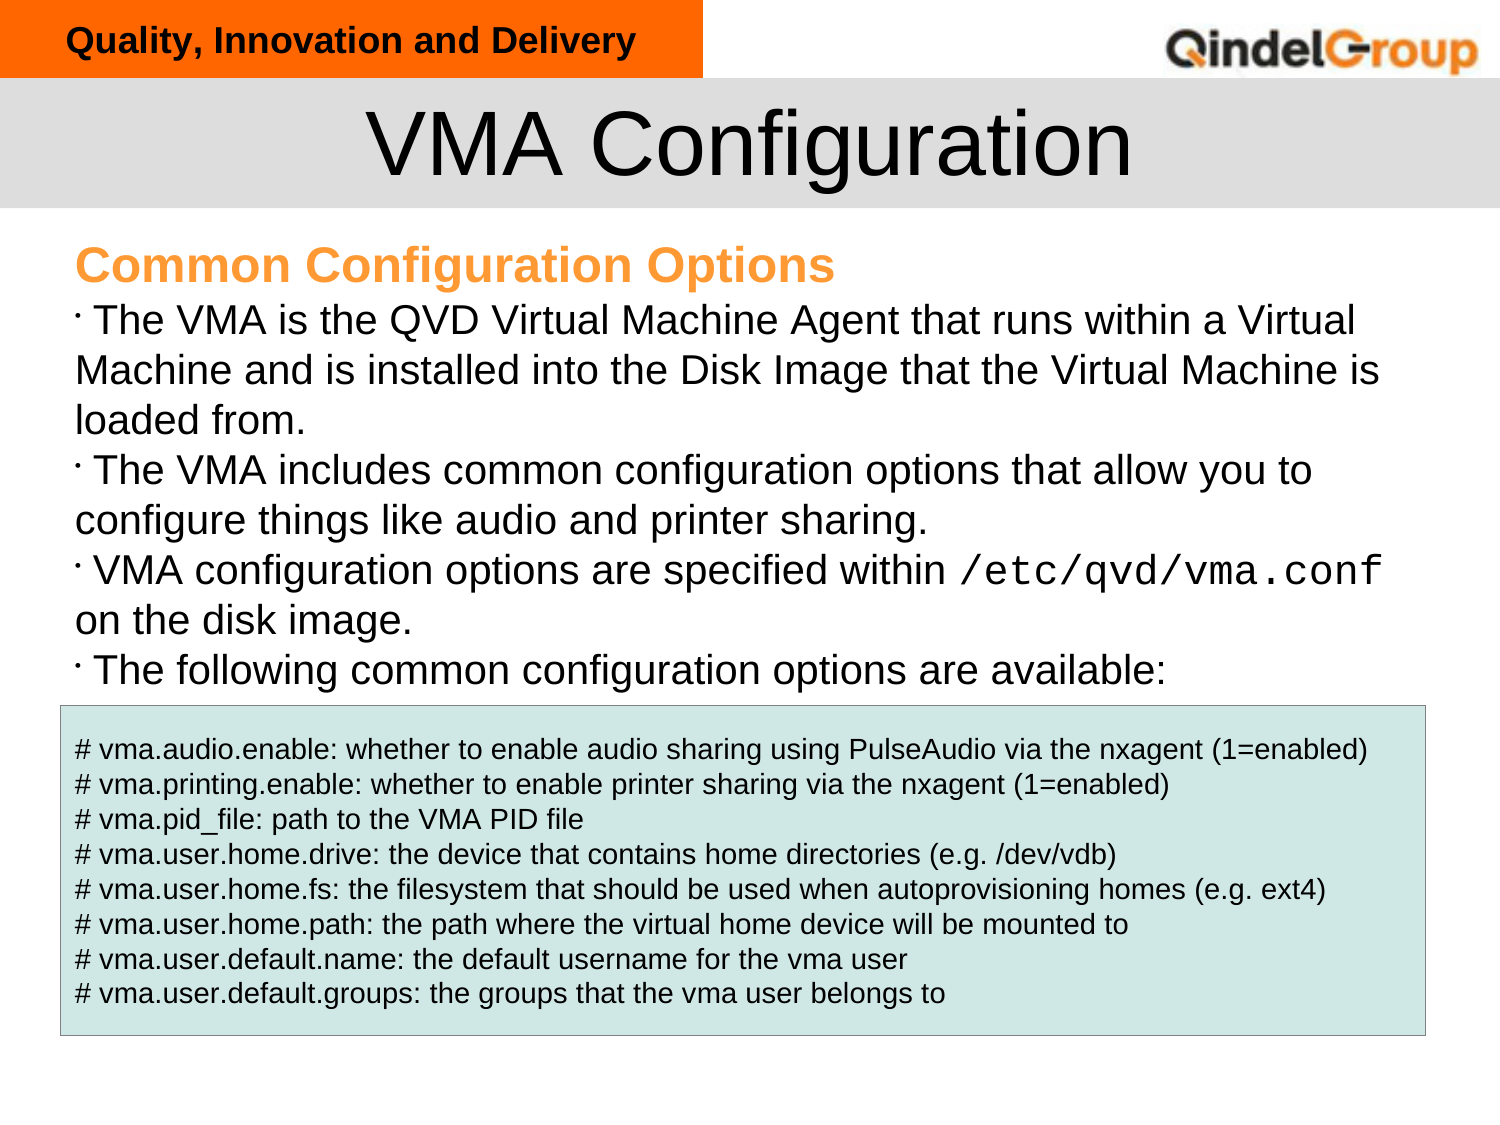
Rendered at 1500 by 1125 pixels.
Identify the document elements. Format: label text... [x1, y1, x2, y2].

picture [1163, 23, 1481, 78]
title VMA Configuration [75, 45, 1426, 224]
text_box # vma.audio.enable: whether to enable audio sharing using PulseAudio via the nxagent (1=enabled) # vma.printing.enable: whether to enable printer sharing via the nxagent (1=enabled) # vma.pid_file: path to the VMA PID file # vma.user.home.drive: the device that contains home directories (e.g. /dev/vdb) # vma.user.home.fs: the filesystem that should be used when autoprovisioning homes (e.g. ext4) # vma.user.home.path: the path where the virtual home device will be mounted to # vma.user.default.name: the default username for the vma user # vma.user.default.groups: the groups that the vma user belongs to [60, 705, 1426, 1036]
text_box Common Configuration Options The VMA is the QVD Virtual Machine Agent that runs within a Virtual Machine and is installed into the Disk Image that the Virtual Machine is loaded from. The VMA includes common configuration options that allow you to configure things like audio and printer sharing. VMA configuration options are specified within /etc/qvd/vma.conf on the disk image. The following common configuration options are available: [60, 224, 1426, 701]
